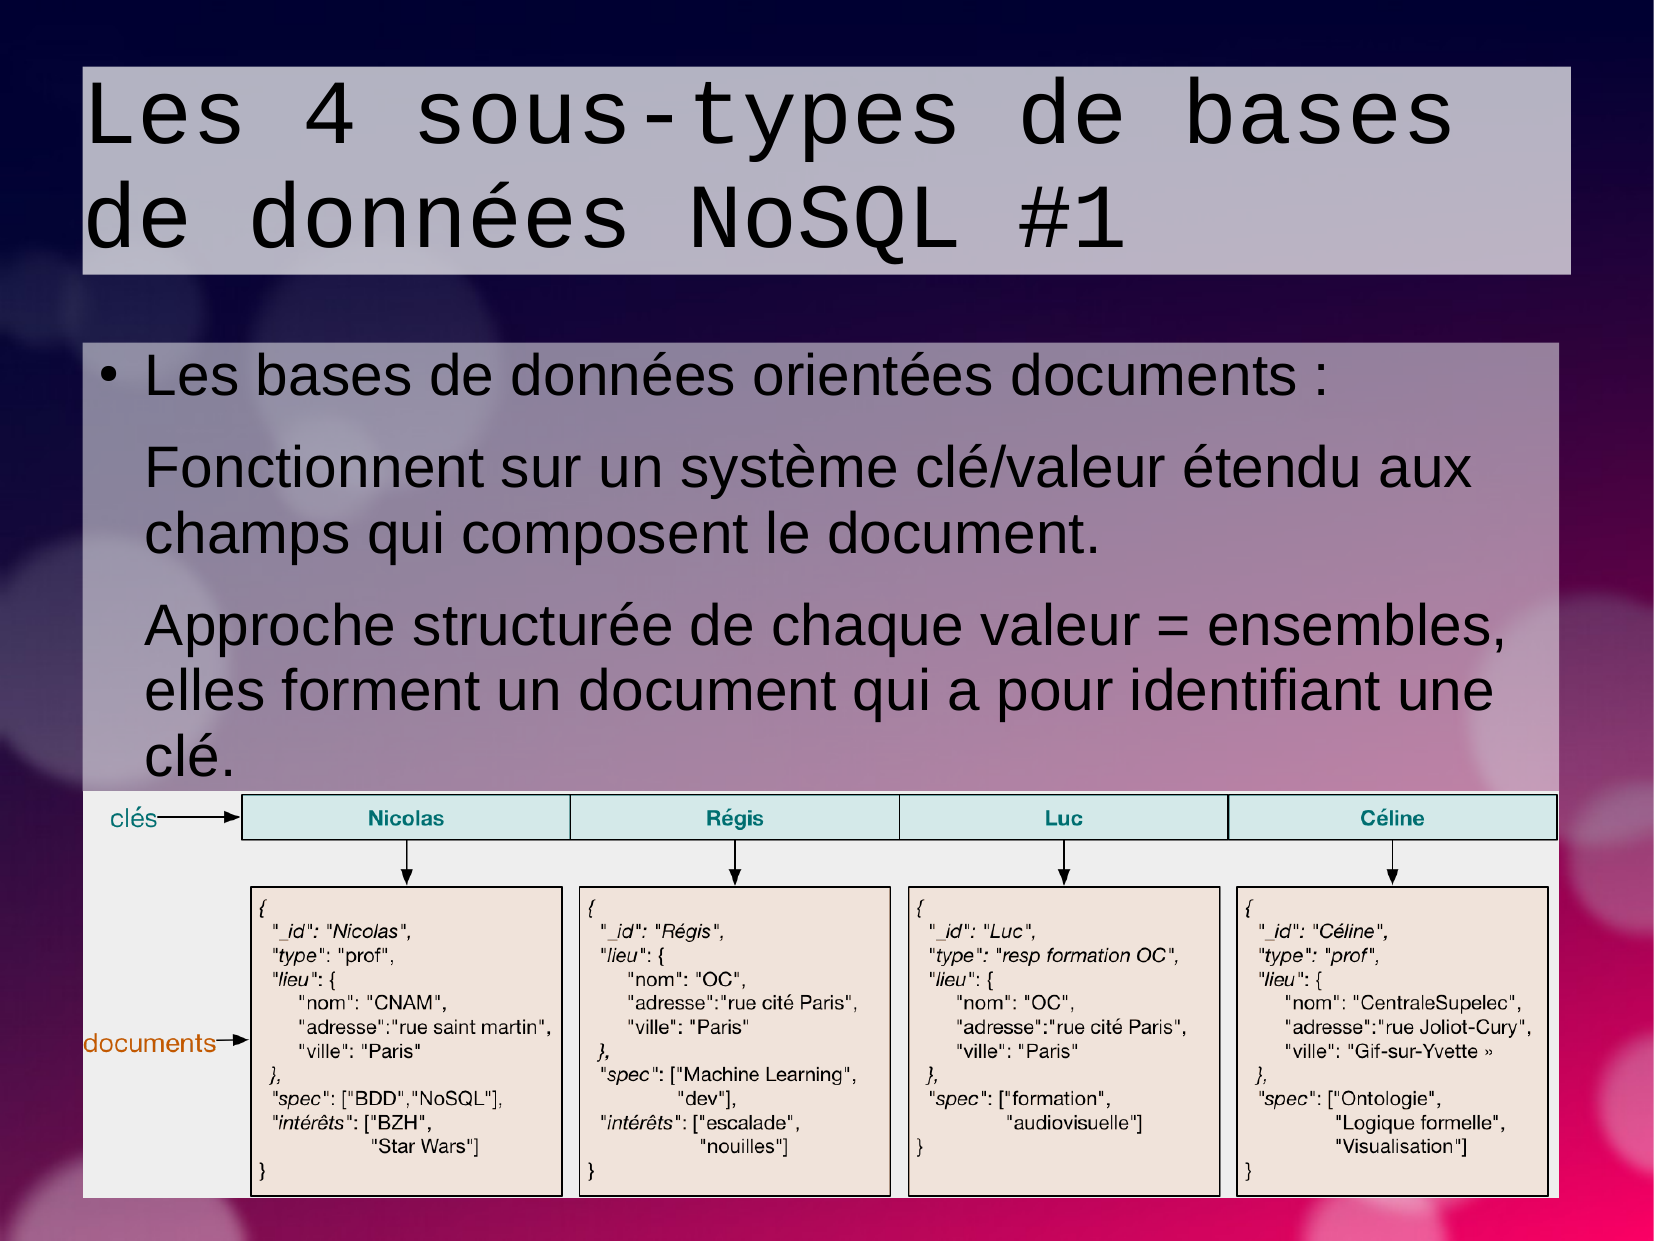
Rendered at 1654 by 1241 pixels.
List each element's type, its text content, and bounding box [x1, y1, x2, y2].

list Les bases de données orientées documents : Fonctionnent sur un système clé/valeur étendu aux champs qui composent le document. Approche structurée de chaque valeur = ensembles, elles forment un document qui a pour identifiant une clé. [82, 342, 1560, 791]
title Les 4 sous-types de bases de données NoSQL #1 [82, 67, 1571, 275]
picture [0, 0, 1654, 1241]
